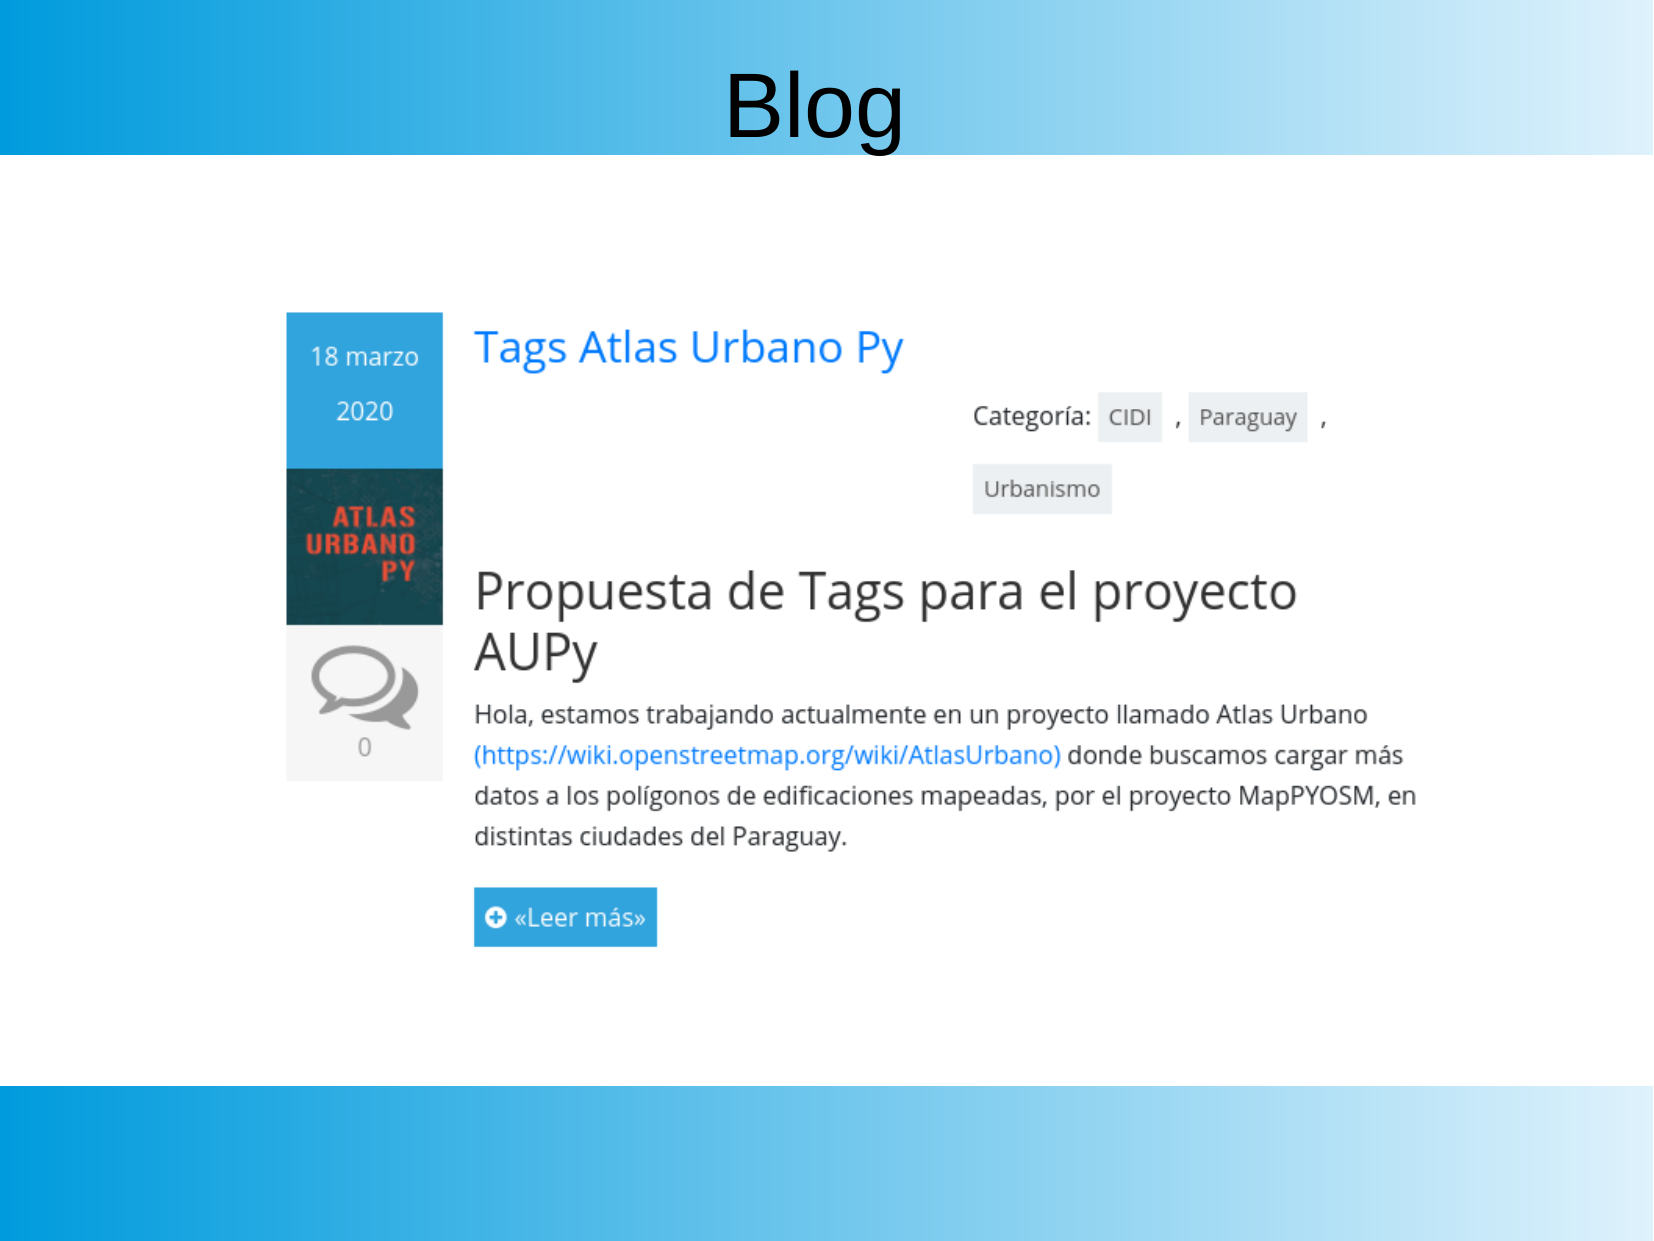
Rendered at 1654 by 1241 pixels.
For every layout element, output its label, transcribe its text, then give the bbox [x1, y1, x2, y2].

title Blog [70, 0, 1559, 208]
picture [218, 244, 1436, 995]
